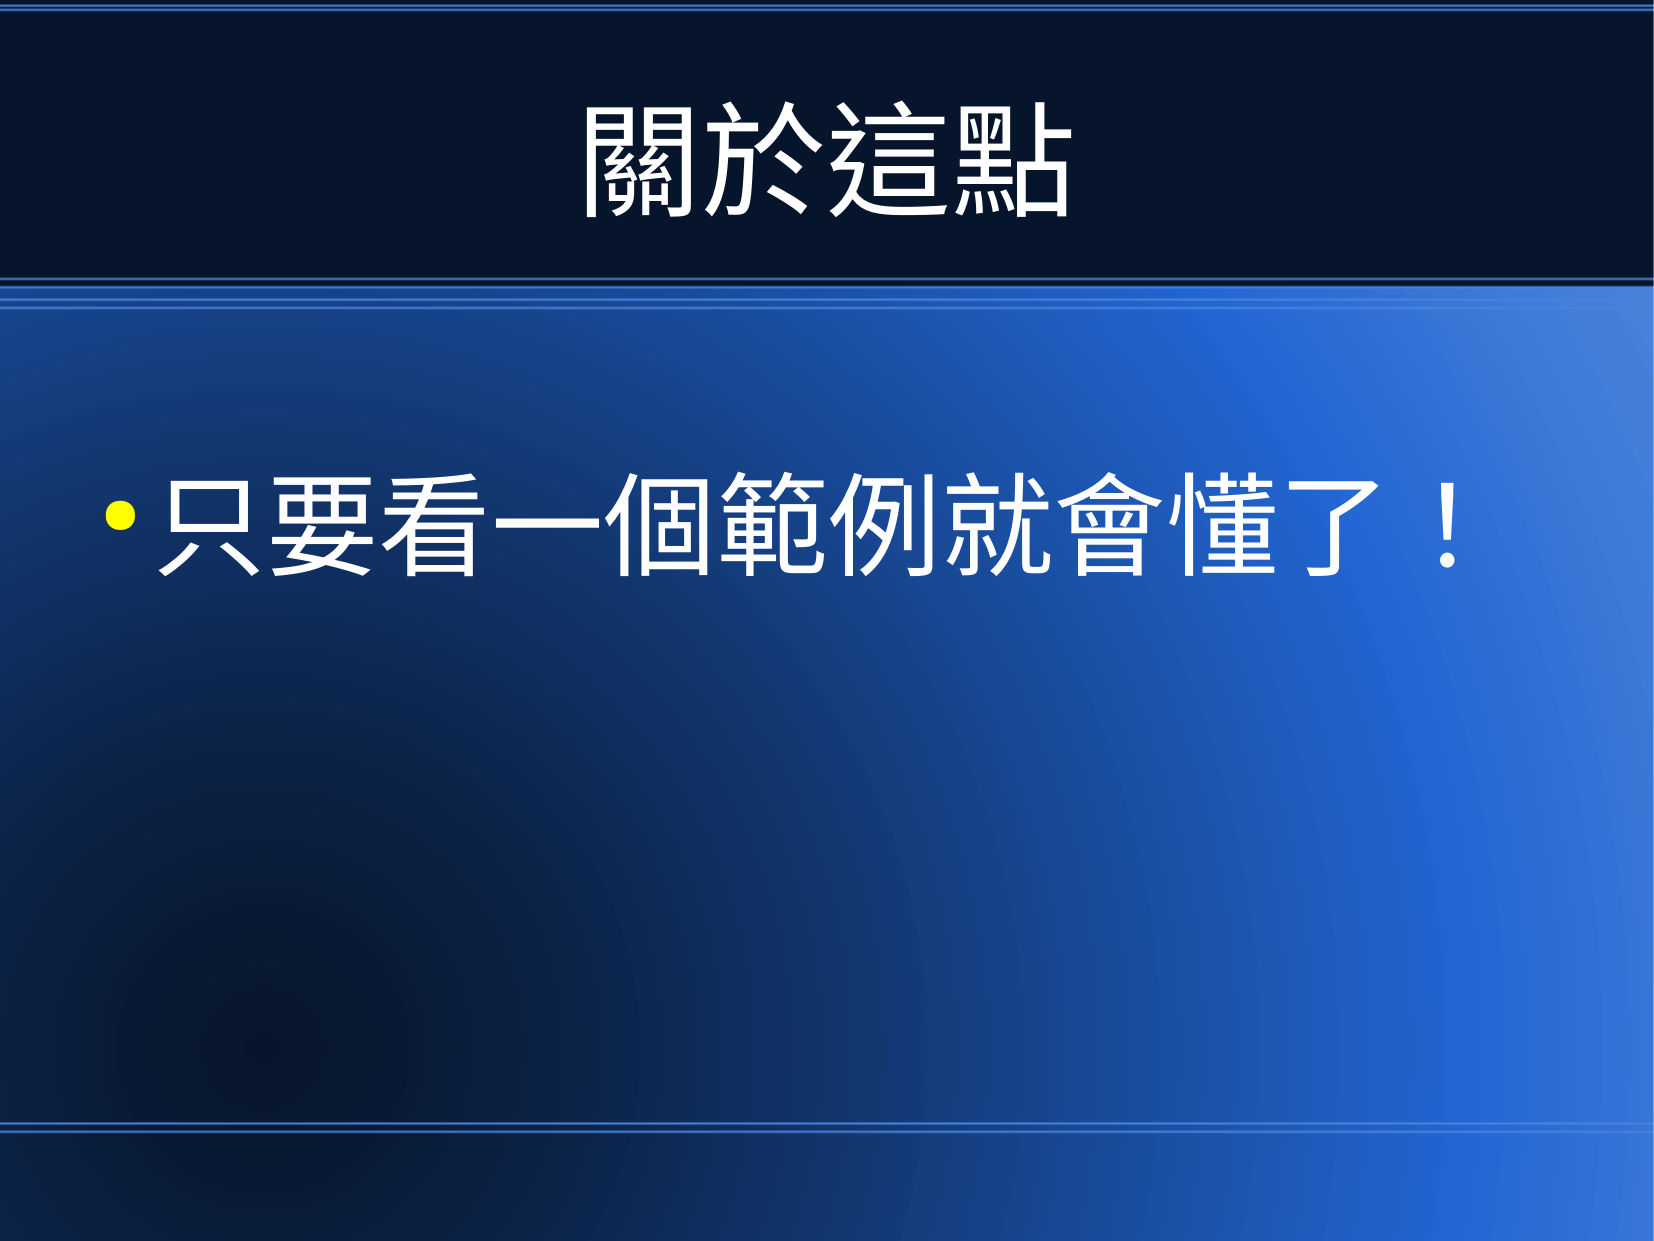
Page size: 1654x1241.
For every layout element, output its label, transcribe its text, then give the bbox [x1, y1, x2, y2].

title 關於這點 [82, 49, 1571, 257]
list 只要看一個範例就會懂了！ [82, 355, 1571, 1241]
picture [0, 0, 1654, 1241]
